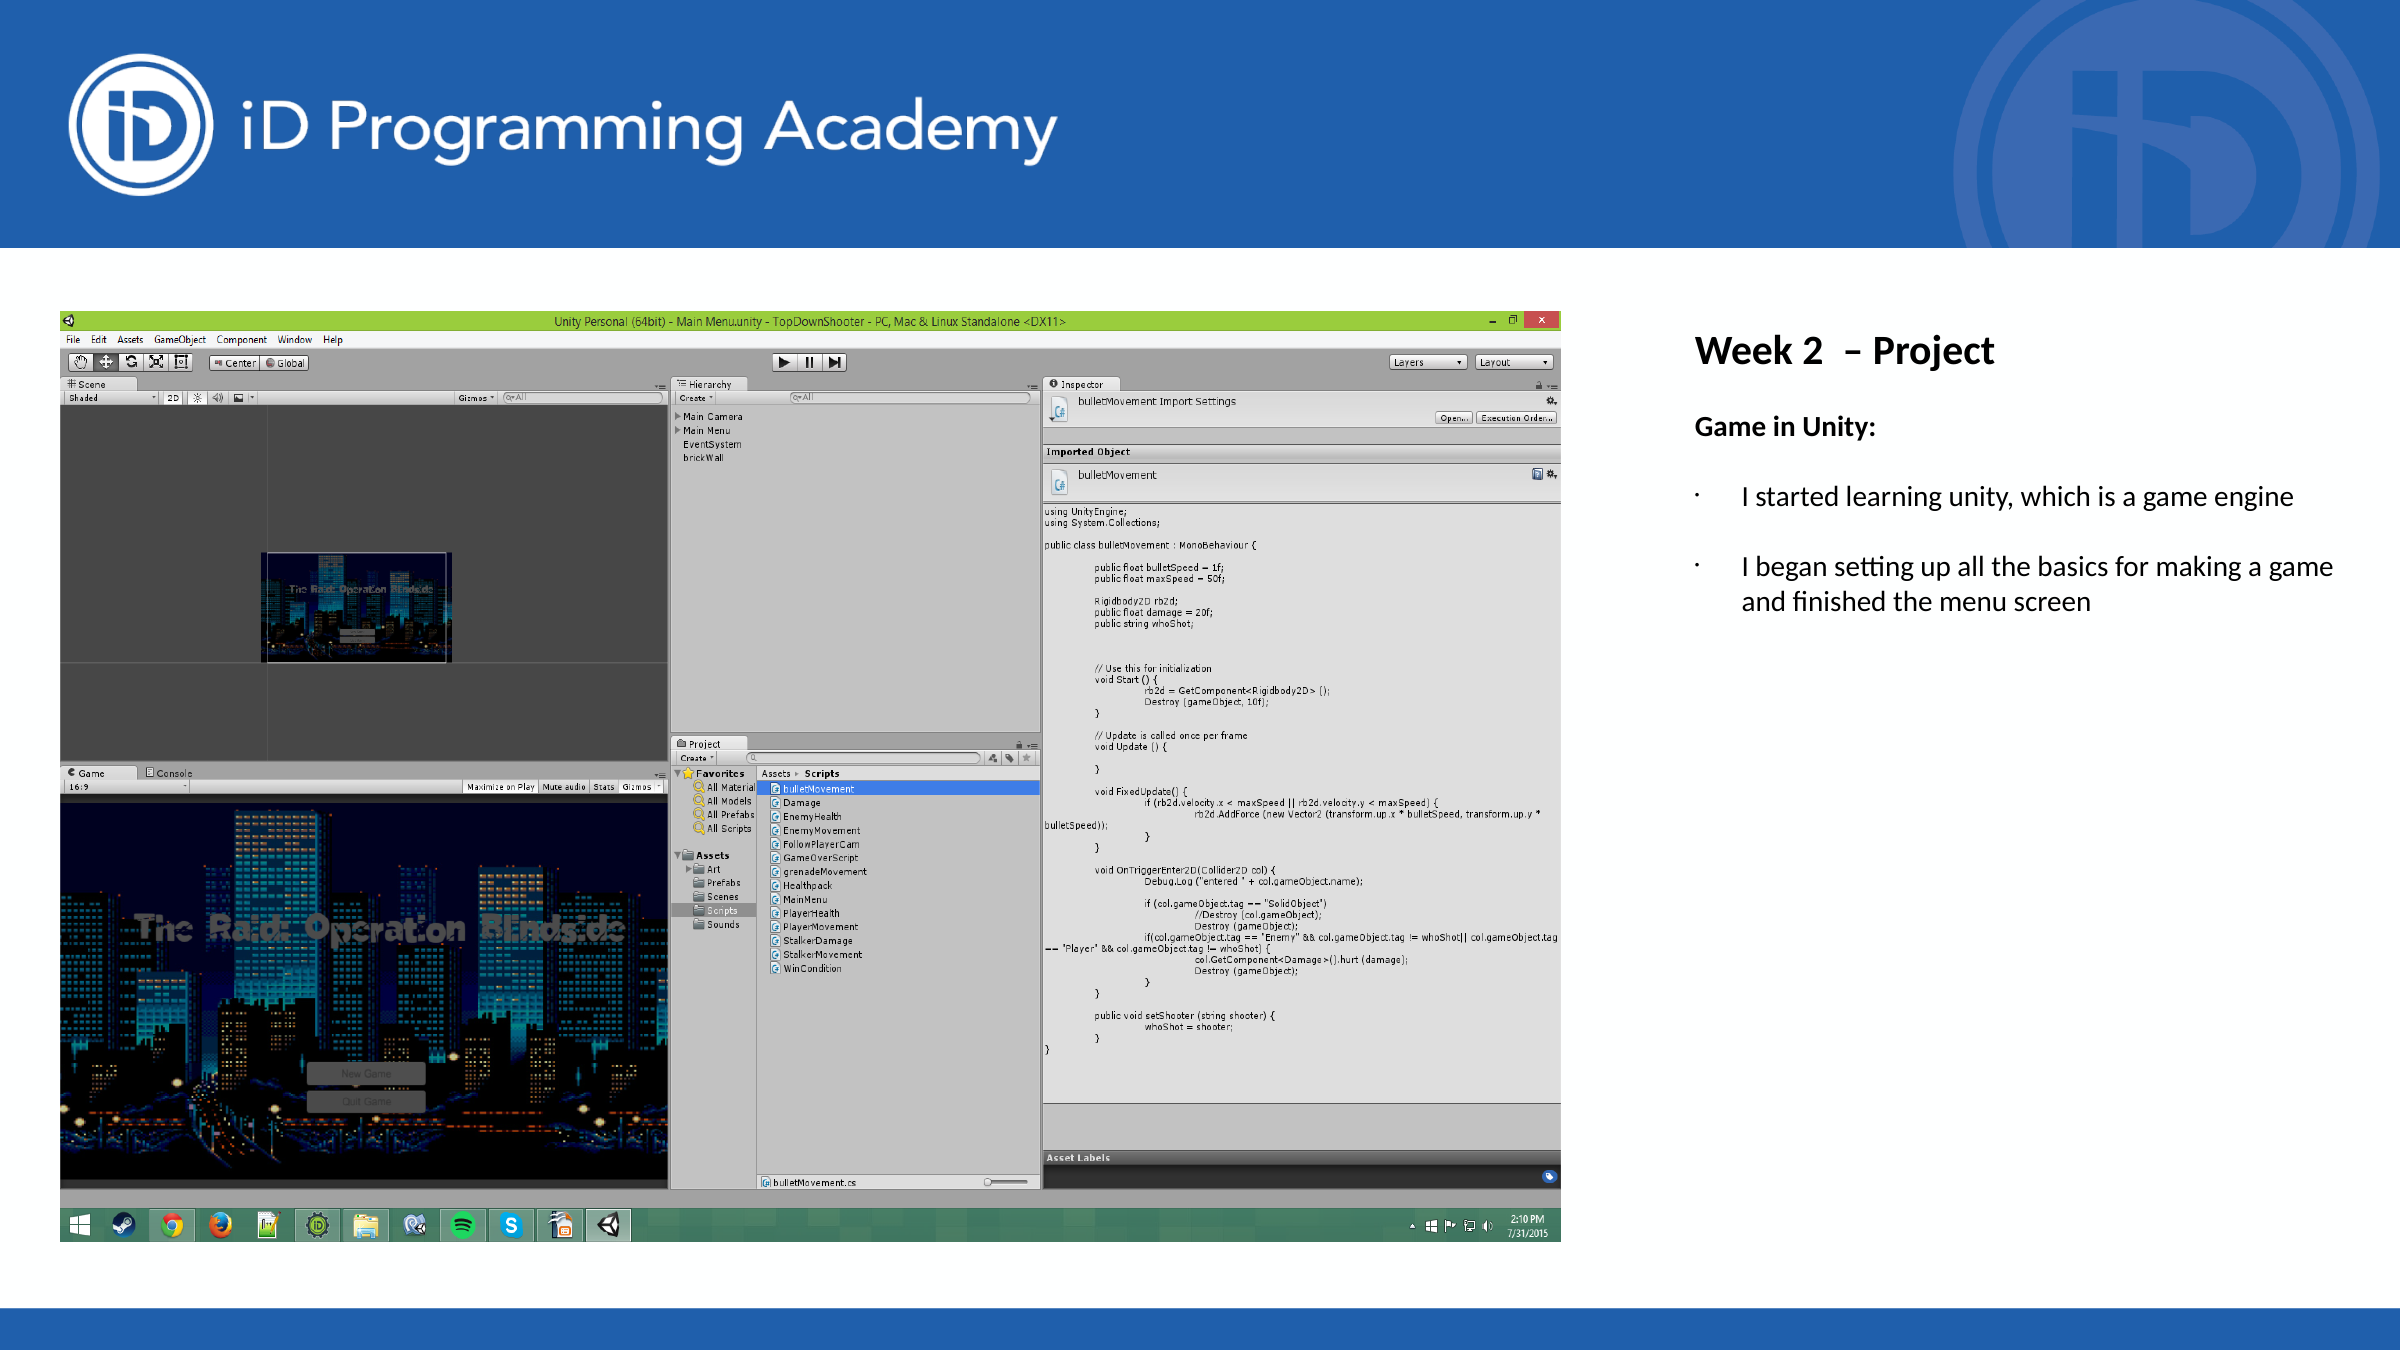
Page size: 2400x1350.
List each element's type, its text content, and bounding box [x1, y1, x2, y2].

text_box Week 2 – Project Game in Unity: I started learning unity, which is a game engine I began setting up all the basics for making a game and finished the menu screen [1680, 315, 2400, 660]
picture [0, 0, 2400, 1350]
